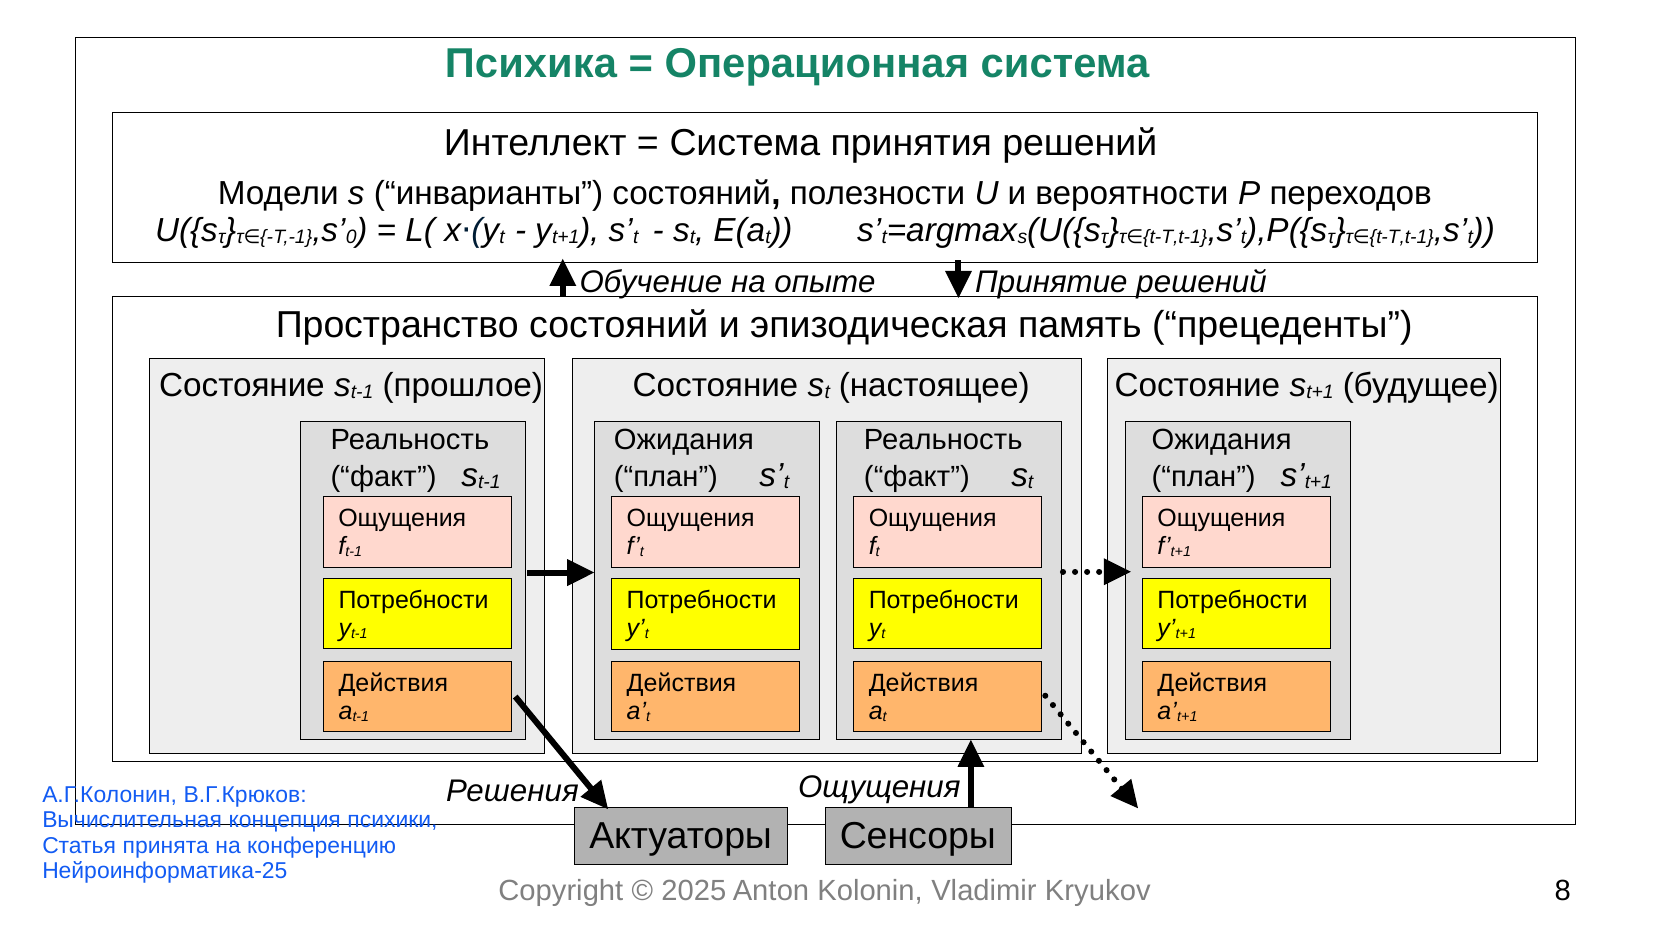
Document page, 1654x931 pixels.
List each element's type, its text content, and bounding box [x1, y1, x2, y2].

text_box Психика = Операционная система [278, 31, 1317, 96]
text_box Актуаторы [574, 807, 788, 865]
text_box Состояние st-1 (прошлое) [144, 359, 559, 411]
text_box Состояние st (настоящее) [618, 359, 1051, 411]
text_box Действия a’t [611, 661, 800, 732]
text_box Обучение на опыте [564, 256, 890, 307]
text_box Потребности y’t [611, 578, 800, 650]
text_box Действия at-1 [323, 661, 512, 732]
text_box Ощущения [783, 762, 976, 814]
text_box Интеллект = Система принятия решений [429, 113, 1173, 154]
text_box Решения [431, 765, 595, 816]
text_box Действия at [853, 661, 1042, 732]
text_box Принятие решений [960, 256, 1281, 307]
text_box Действия a’t+1 [1142, 661, 1331, 732]
text_box А.Г.Колонин, В.Г.Крюков: Вычислительная концепция психики, Статья принята на конференцию Нейроинформатика-25 [27, 773, 453, 891]
text_box Ощущения ft [853, 496, 1042, 568]
text_box Потребности yt [853, 578, 1042, 649]
text_box Реальность (“факт”) st [849, 415, 1051, 501]
text_box Модели s (“инварианты”) состояний, полезности U и вероятности P переходов U({sτ}τ∈{-Τ,-1}​,s’0) = L( x⋅(yt - yt+1), s’t - st, E(at)) s’t=argmaxs(U({sτ}τ∈{t-Τ,t-1}​,s’t),P({sτ}τ∈{t-Τ,t-1}​,s’t)) [112, 154, 1538, 269]
text_box Ощущения f’t+1 [1142, 496, 1331, 568]
text_box Пространство состояний и эпизодическая память (“прецеденты”) [261, 296, 1429, 354]
text_box [572, 358, 1082, 754]
text_box Ожидания (“план”) s’t [599, 415, 804, 501]
text_box Состояние st+1 (будущее) [1099, 359, 1514, 411]
text_box Ожидания (“план”) s’t+1 [1136, 415, 1347, 501]
text_box [149, 411, 545, 754]
text_box Ощущения f’t [611, 496, 800, 568]
text_box Ощущения ft-1 [323, 496, 512, 568]
text_box Потребности y’t+1 [1142, 578, 1331, 649]
text_box Потребности yt-1 [323, 578, 512, 649]
text_box [1107, 411, 1501, 754]
text_box Реальность (“факт”) st-1 [315, 415, 515, 501]
text_box Сенсоры [825, 807, 1012, 865]
